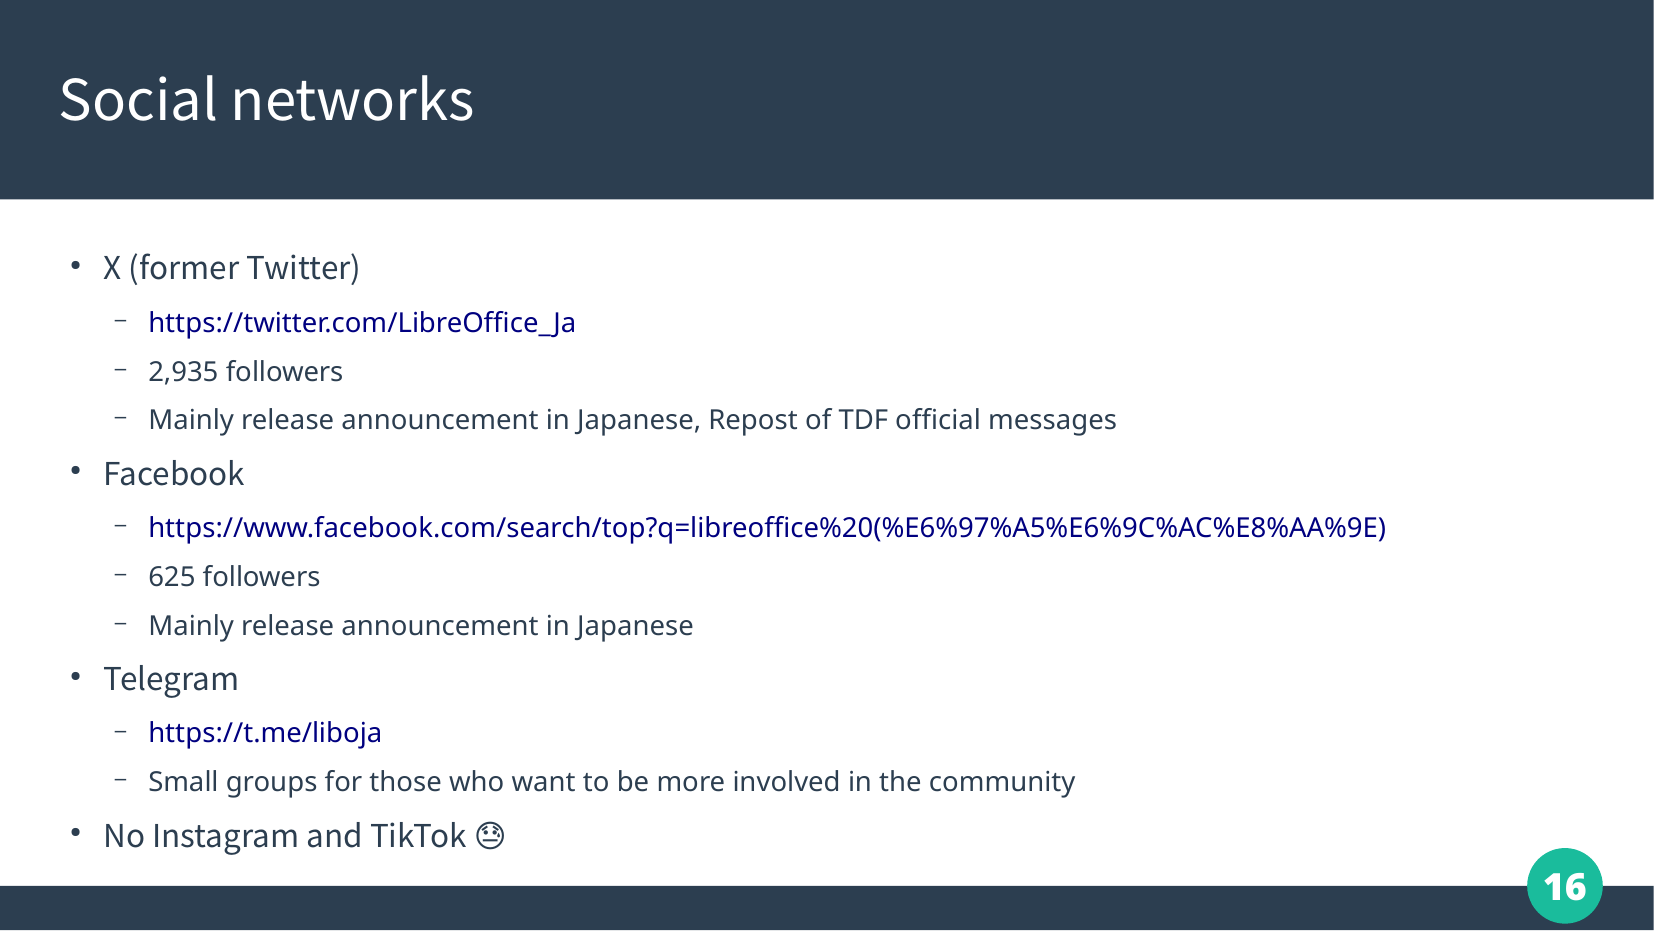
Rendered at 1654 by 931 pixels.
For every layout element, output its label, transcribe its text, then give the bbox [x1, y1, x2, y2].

list X (former Twitter) https://twitter.com/LibreOffice_Ja 2,935 followers Mainly release announcement in Japanese, Repost of TDF official messages Facebook https://www.facebook.com/search/top?q=libreoffice%20(%E6%97%A5%E6%9C%AC%E8%AA%9E) 625 followers Mainly release announcement in Japanese Telegram https://t.me/liboja Small groups for those who want to be more involved in the community No Instagram and TikTok 😓 [59, 243, 1595, 864]
title Social networks [59, 37, 1595, 155]
